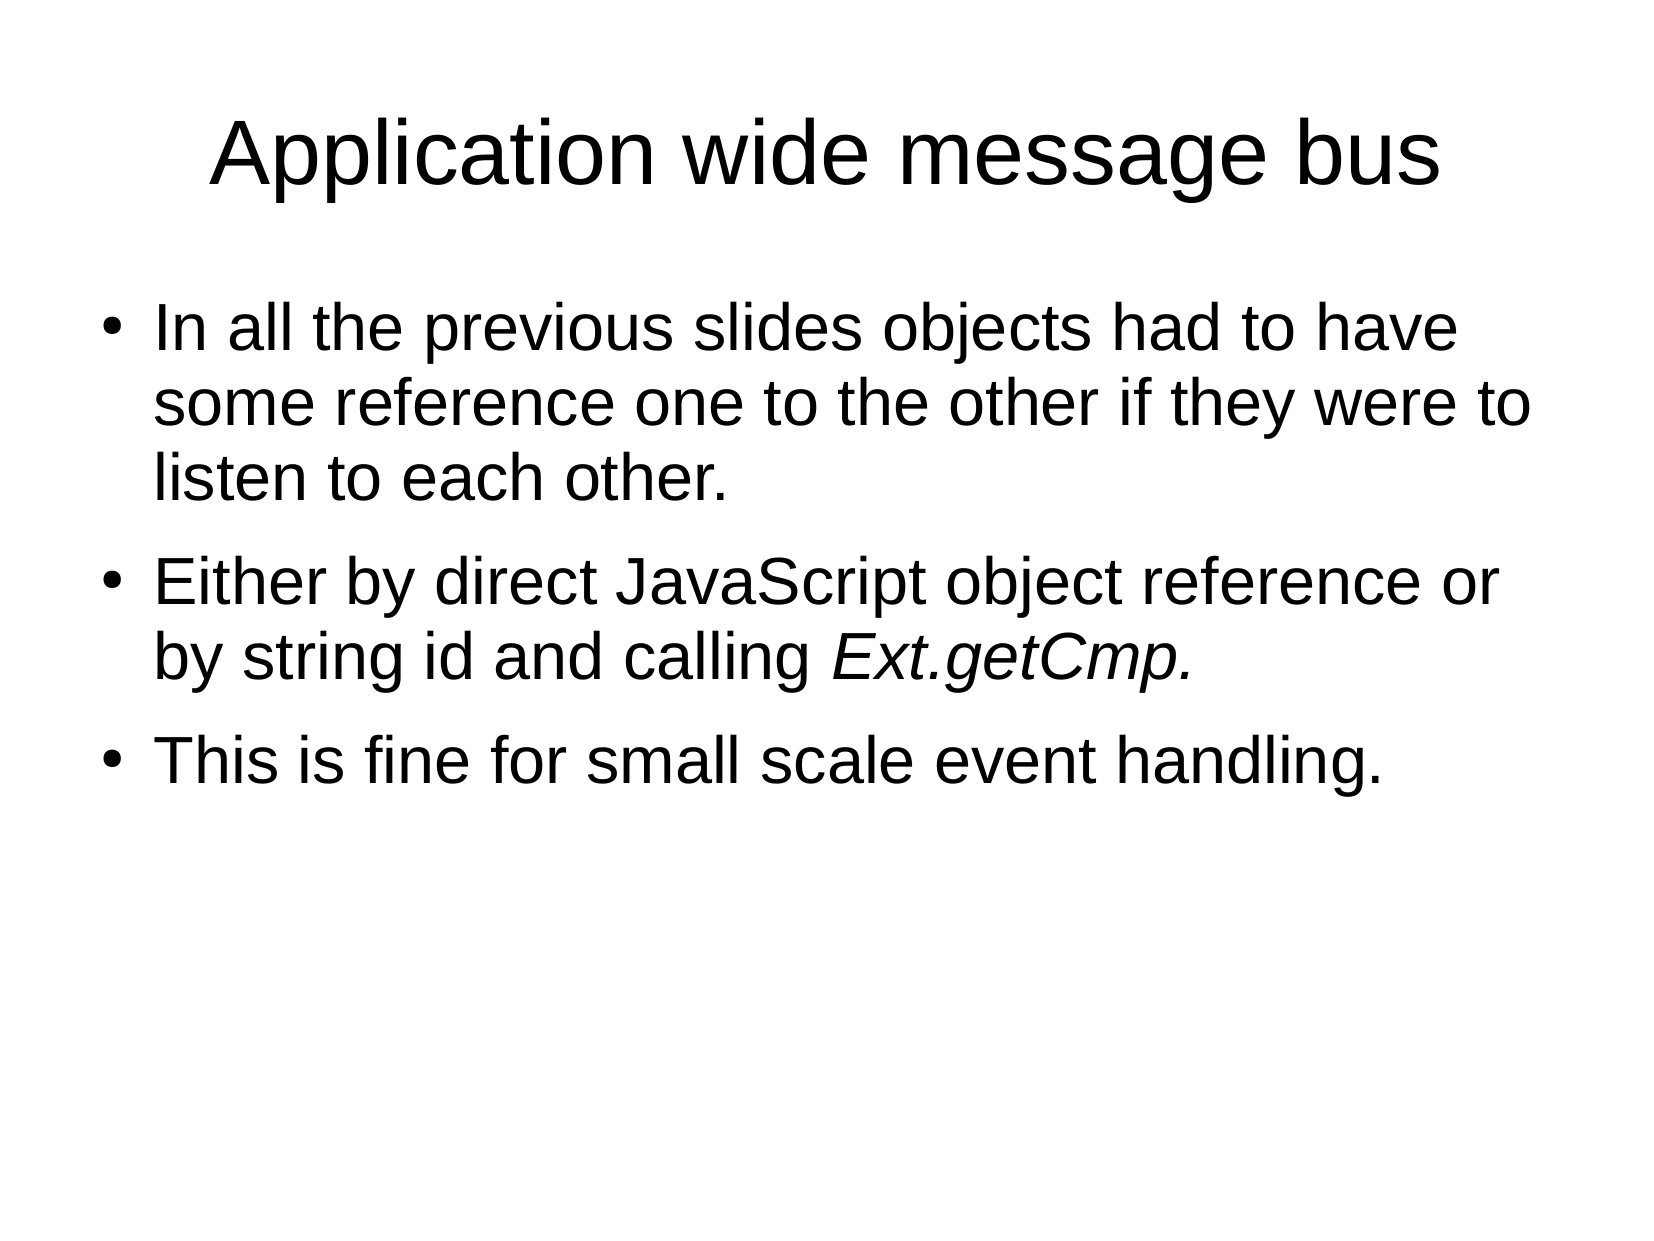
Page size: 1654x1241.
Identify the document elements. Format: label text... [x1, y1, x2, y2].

list In all the previous slides objects had to have some reference one to the other if they were to listen to each other. Either by direct JavaScript object reference or by string id and calling Ext.getCmp. This is fine for small scale event handling. [82, 290, 1538, 1010]
title Application wide message bus [82, 49, 1571, 257]
